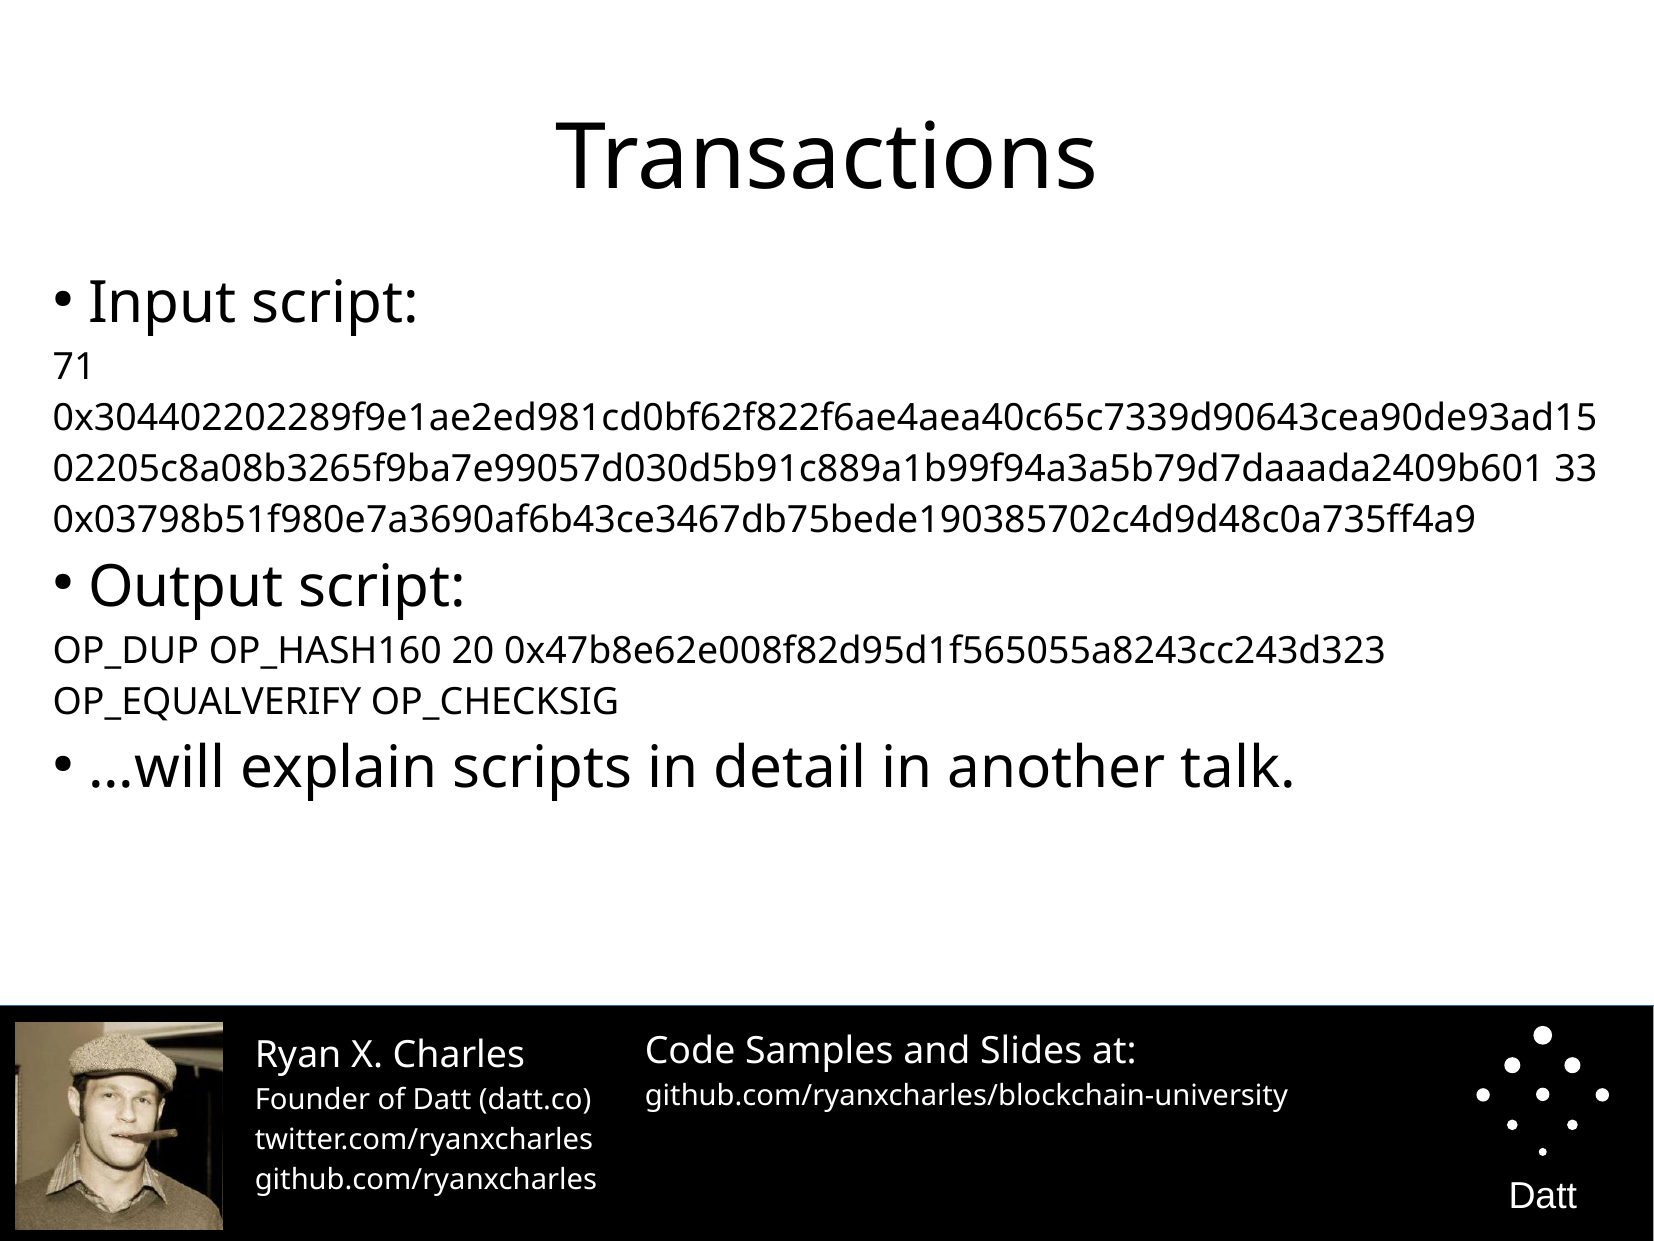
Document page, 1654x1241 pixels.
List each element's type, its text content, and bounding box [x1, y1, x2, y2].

text_box Code Samples and Slides at: github.com/ryanxcharles/blockchain-university [630, 1015, 1403, 1156]
title Transactions [82, 49, 1571, 257]
subtitle Input script: 71 0x304402202289f9e1ae2ed981cd0bf62f822f6ae4aea40c65c7339d90643cea90de93ad1502205c8a08b3265f9ba7e99057d030d5b91c889a1b99f94a3a5b79d7daaada2409b601 33 0x03798b51f980e7a3690af6b43ce3467db75bede190385702c4d9d48c0a735ff4a9 Output script: OP_DUP OP_HASH160 20 0x47b8e62e008f82d95d1f565055a8243cc243d323 OP_EQUALVERIFY OP_CHECKSIG ...will explain scripts in detail in another talk. [52, 260, 1606, 967]
text_box Ryan X. Charles Founder of Datt (datt.co) twitter.com/ryanxcharles github.com/ryanxcharles [240, 1020, 976, 1241]
text_box Datt [1452, 1167, 1633, 1241]
picture [15, 1022, 223, 1231]
text_box [0, 1005, 1654, 1241]
picture [1475, 1023, 1611, 1159]
